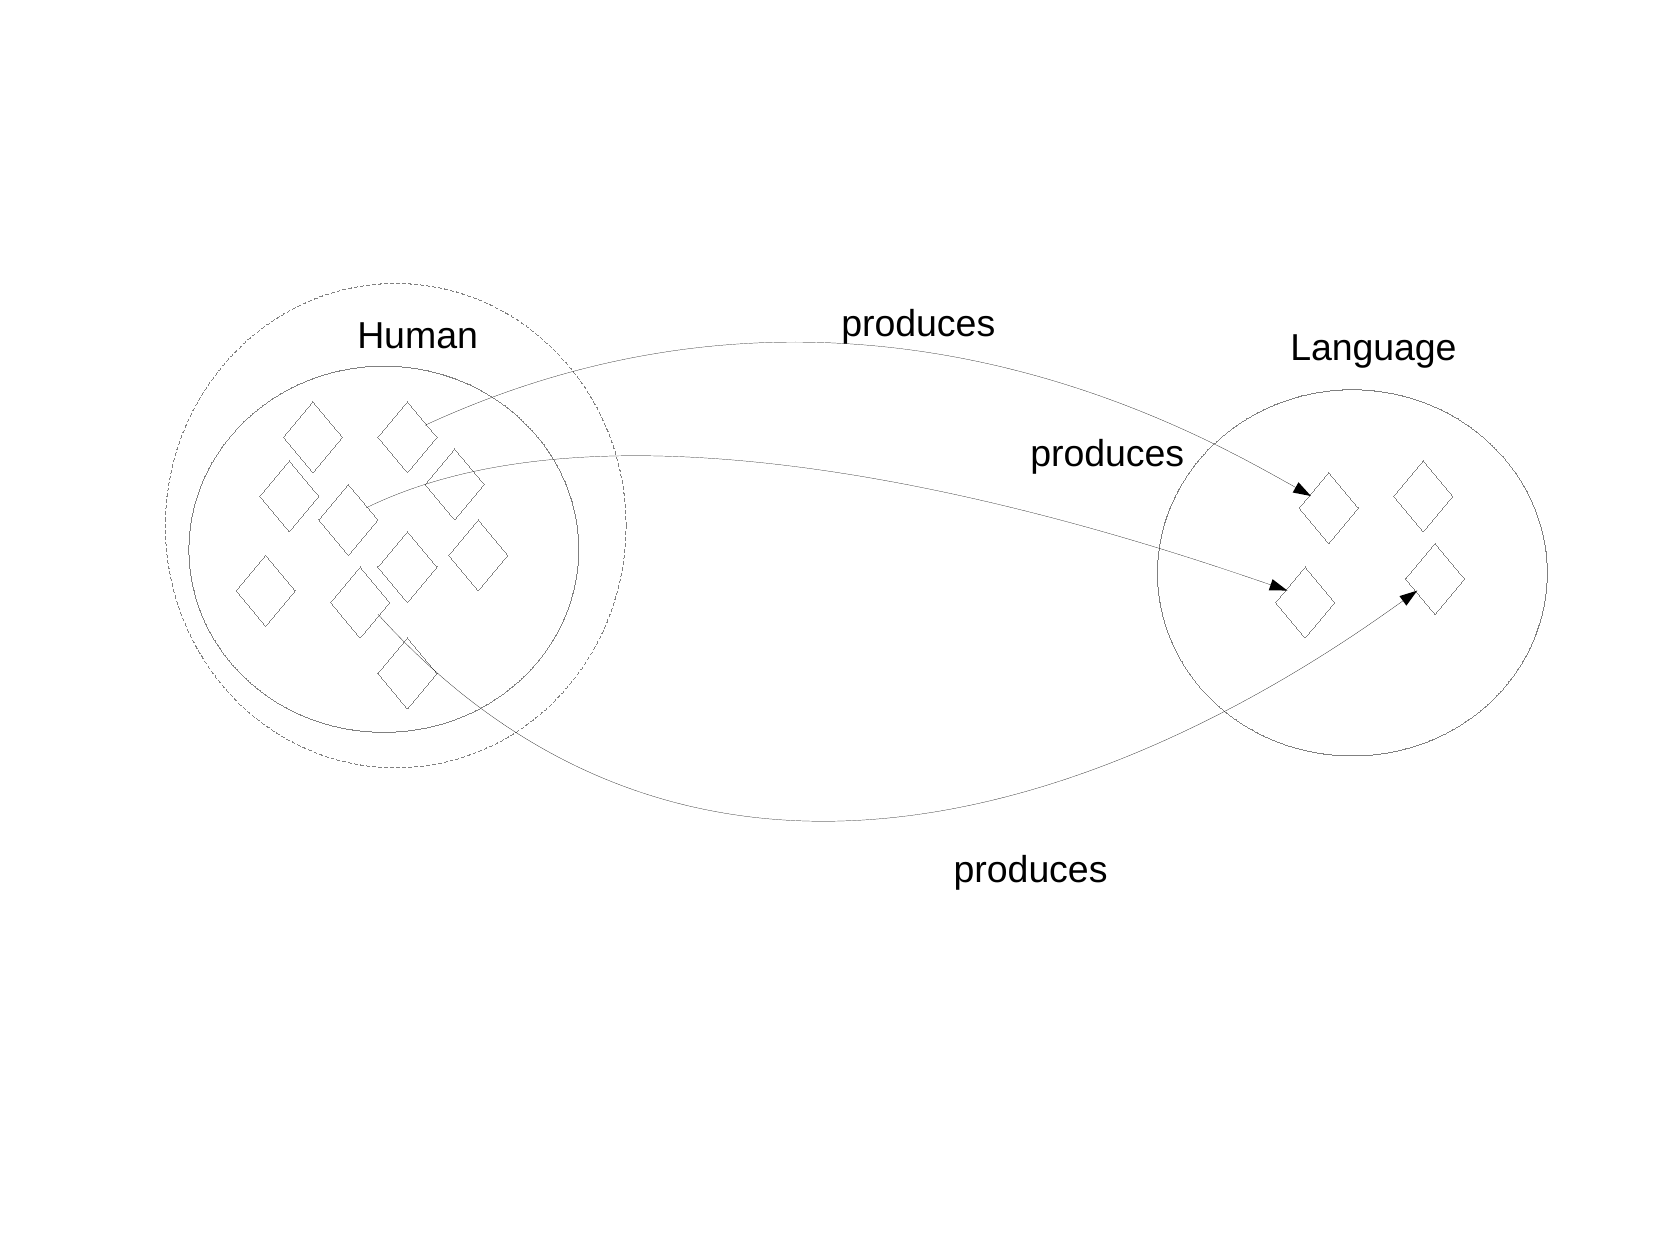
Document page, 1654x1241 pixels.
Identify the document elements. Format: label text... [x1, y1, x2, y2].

text_box produces [1015, 425, 1200, 483]
text_box produces [826, 295, 1011, 353]
text_box Language [1275, 318, 1472, 376]
text_box Human [342, 307, 493, 364]
text_box produces [938, 840, 1123, 898]
